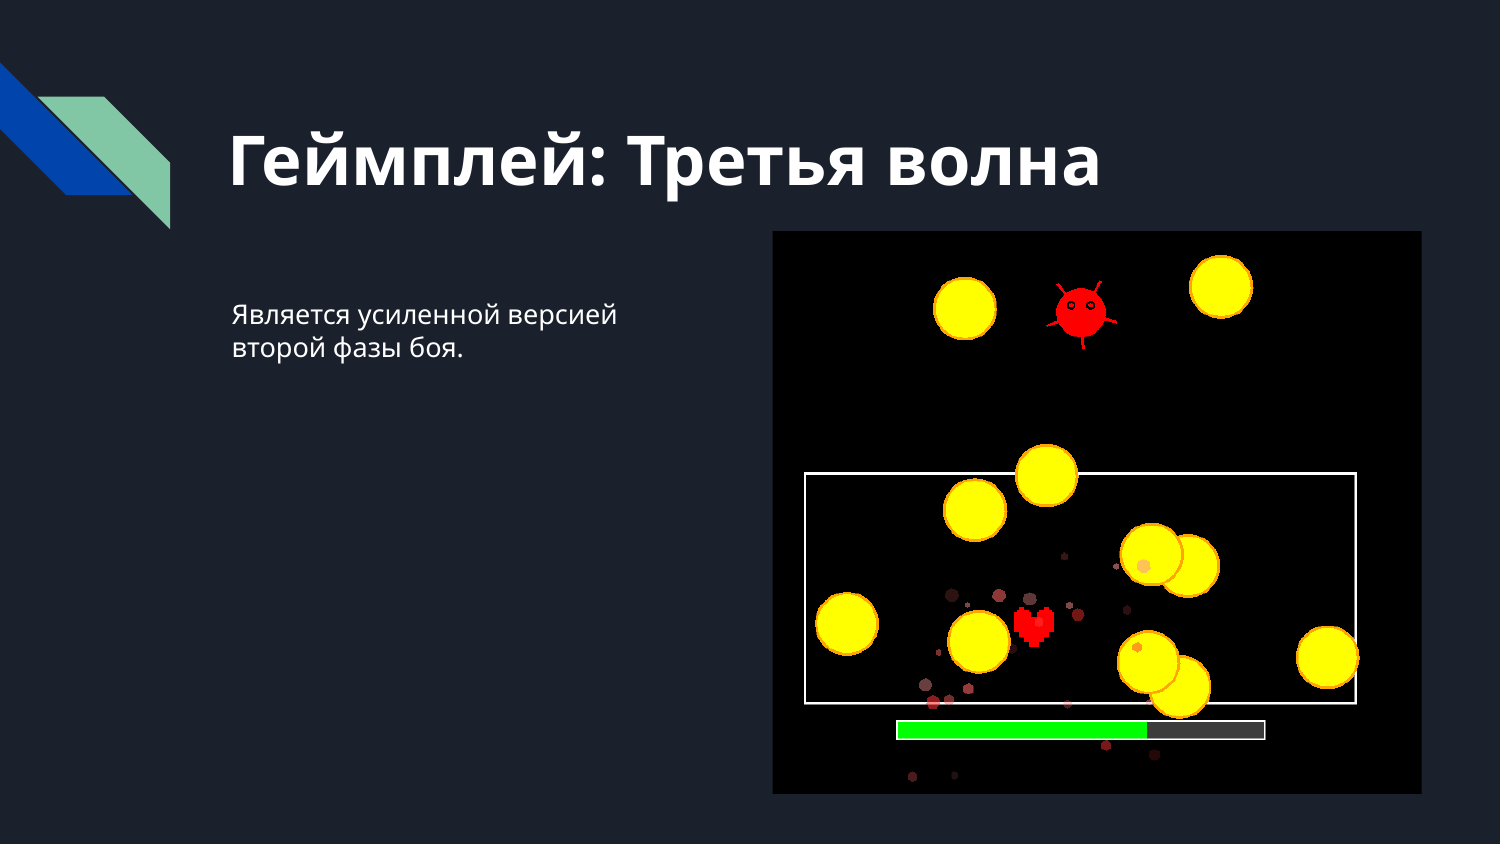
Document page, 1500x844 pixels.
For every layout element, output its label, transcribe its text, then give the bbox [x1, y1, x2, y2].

picture [772, 231, 1422, 794]
title Геймплей: Третья волна [212, 64, 1368, 215]
text_box Является усиленной версией второй фазы боя. [216, 282, 695, 447]
